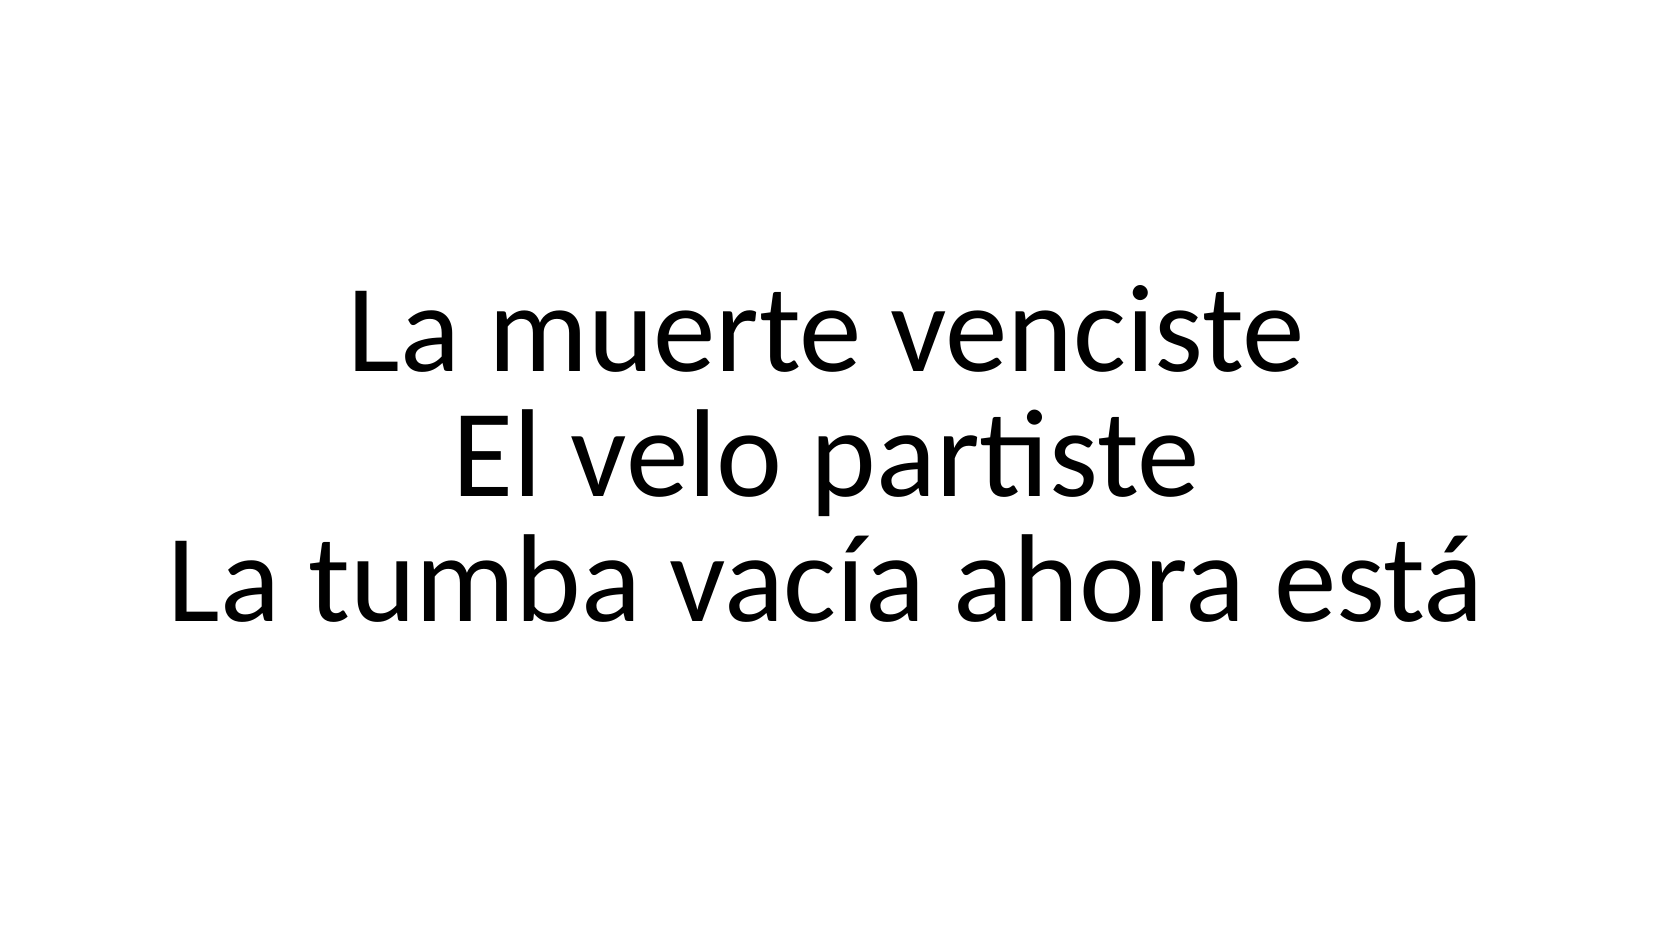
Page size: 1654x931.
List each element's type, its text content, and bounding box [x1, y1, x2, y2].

title La muerte venciste El velo partiste La tumba vacía ahora está [0, 0, 1654, 931]
